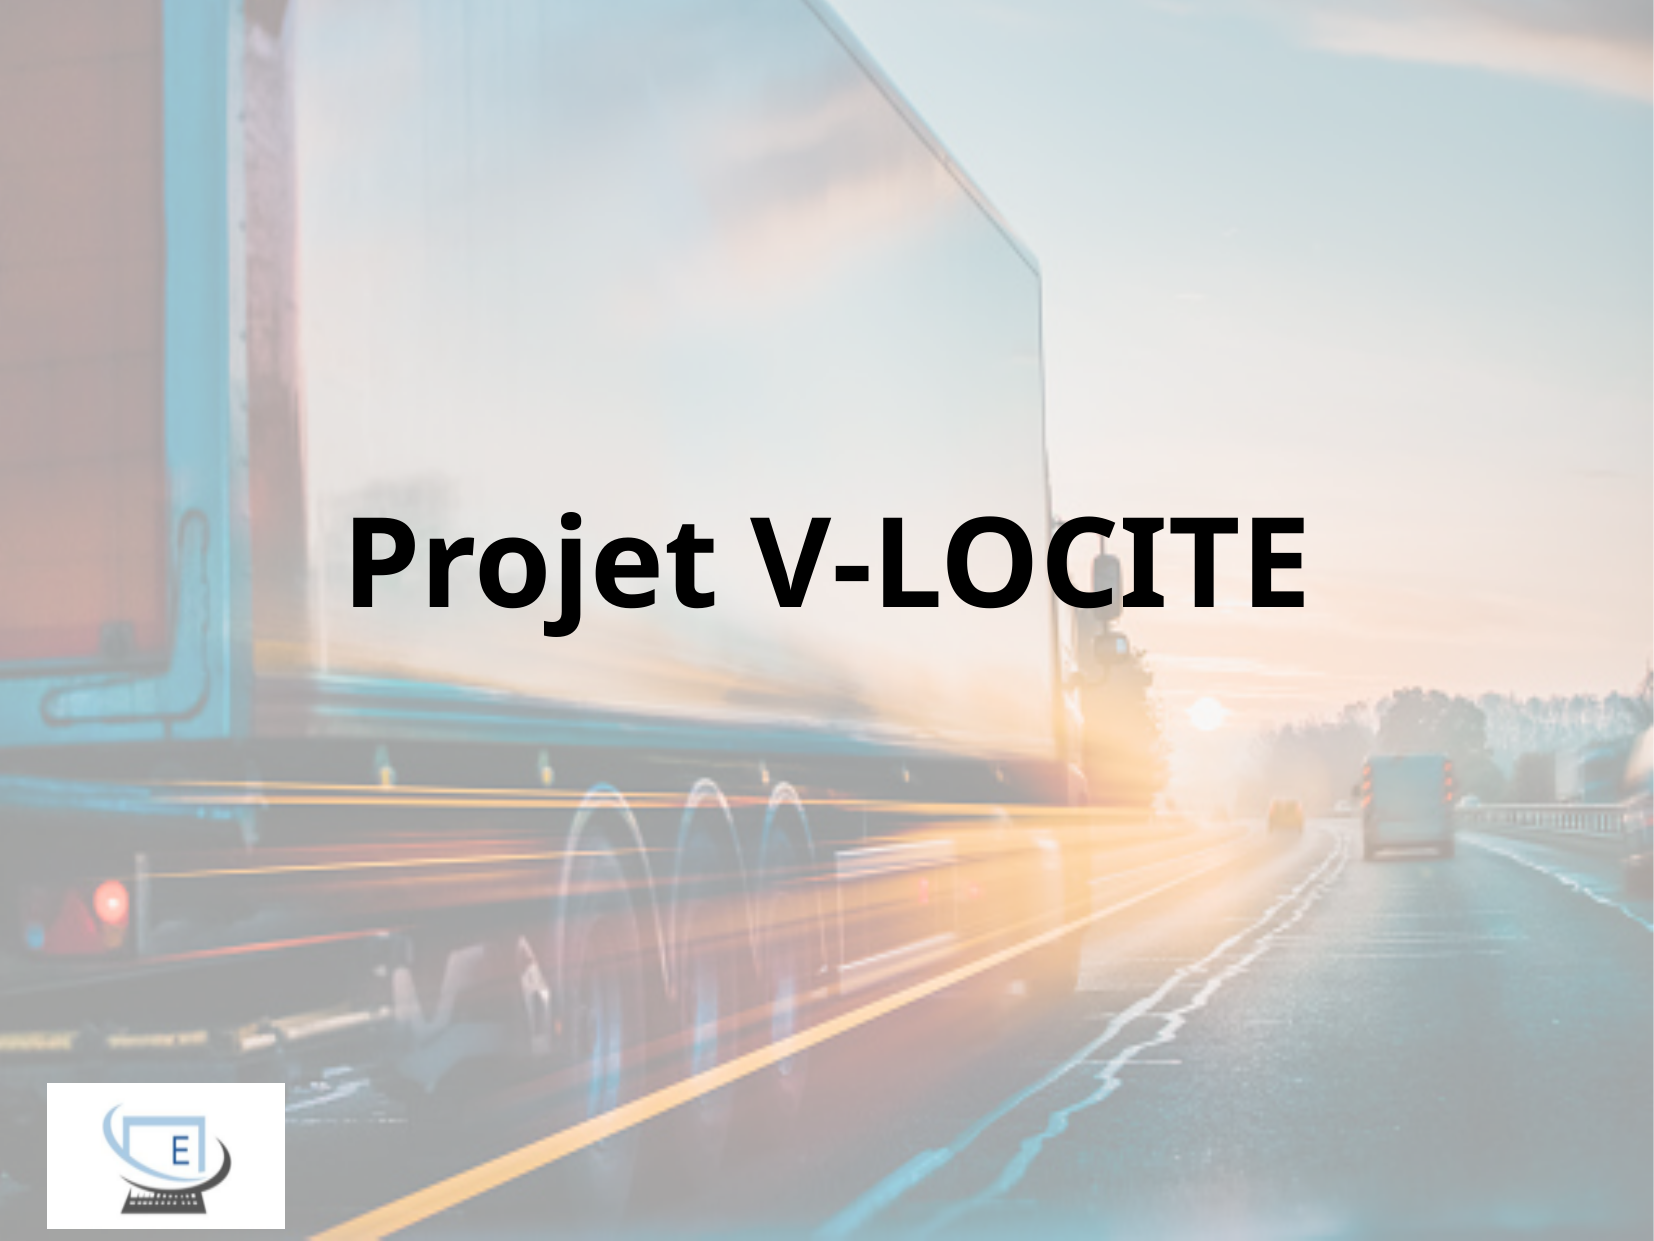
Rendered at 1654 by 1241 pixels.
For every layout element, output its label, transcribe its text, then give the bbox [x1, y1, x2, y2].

subtitle Projet V-LOCITE [82, 150, 1571, 969]
picture [47, 1083, 285, 1229]
